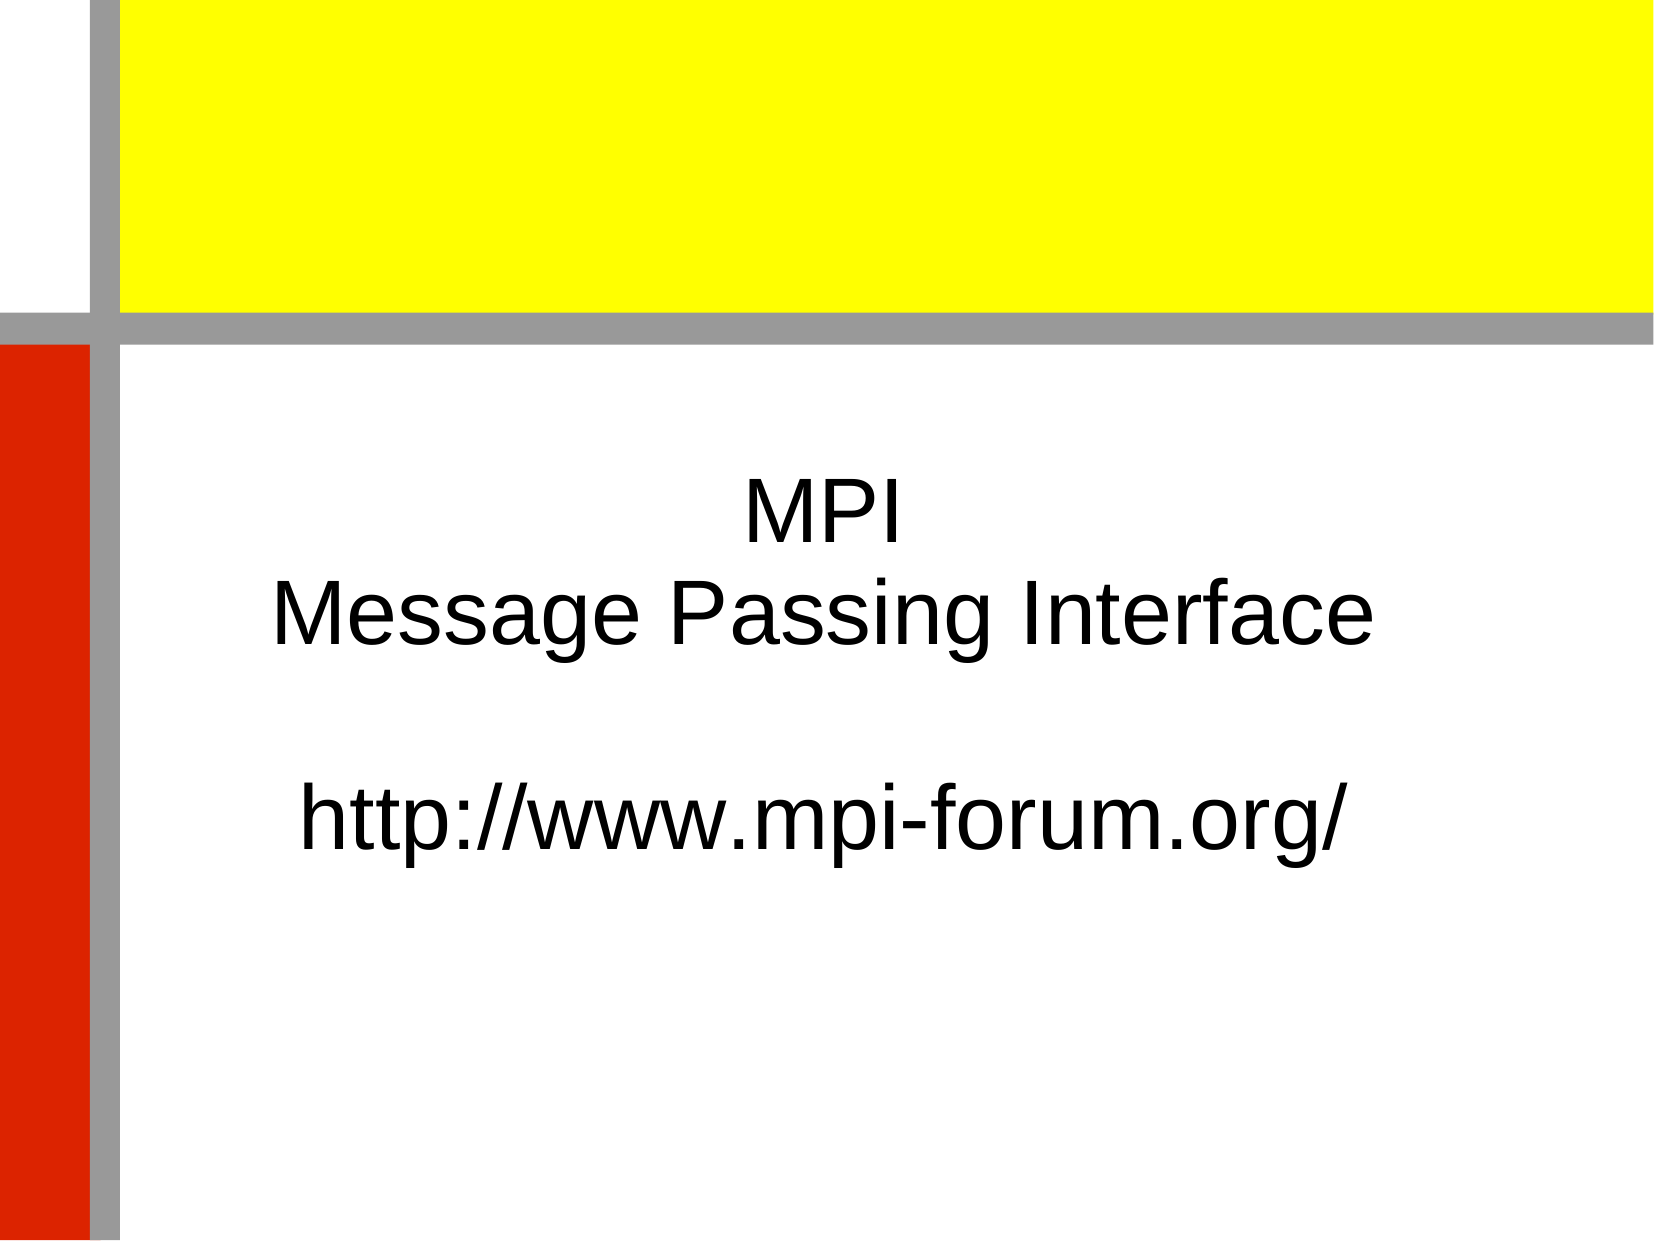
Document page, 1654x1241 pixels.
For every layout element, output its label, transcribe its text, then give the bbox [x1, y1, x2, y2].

title MPI Message Passing Interface http://www.mpi-forum.org/ [118, 459, 1531, 870]
